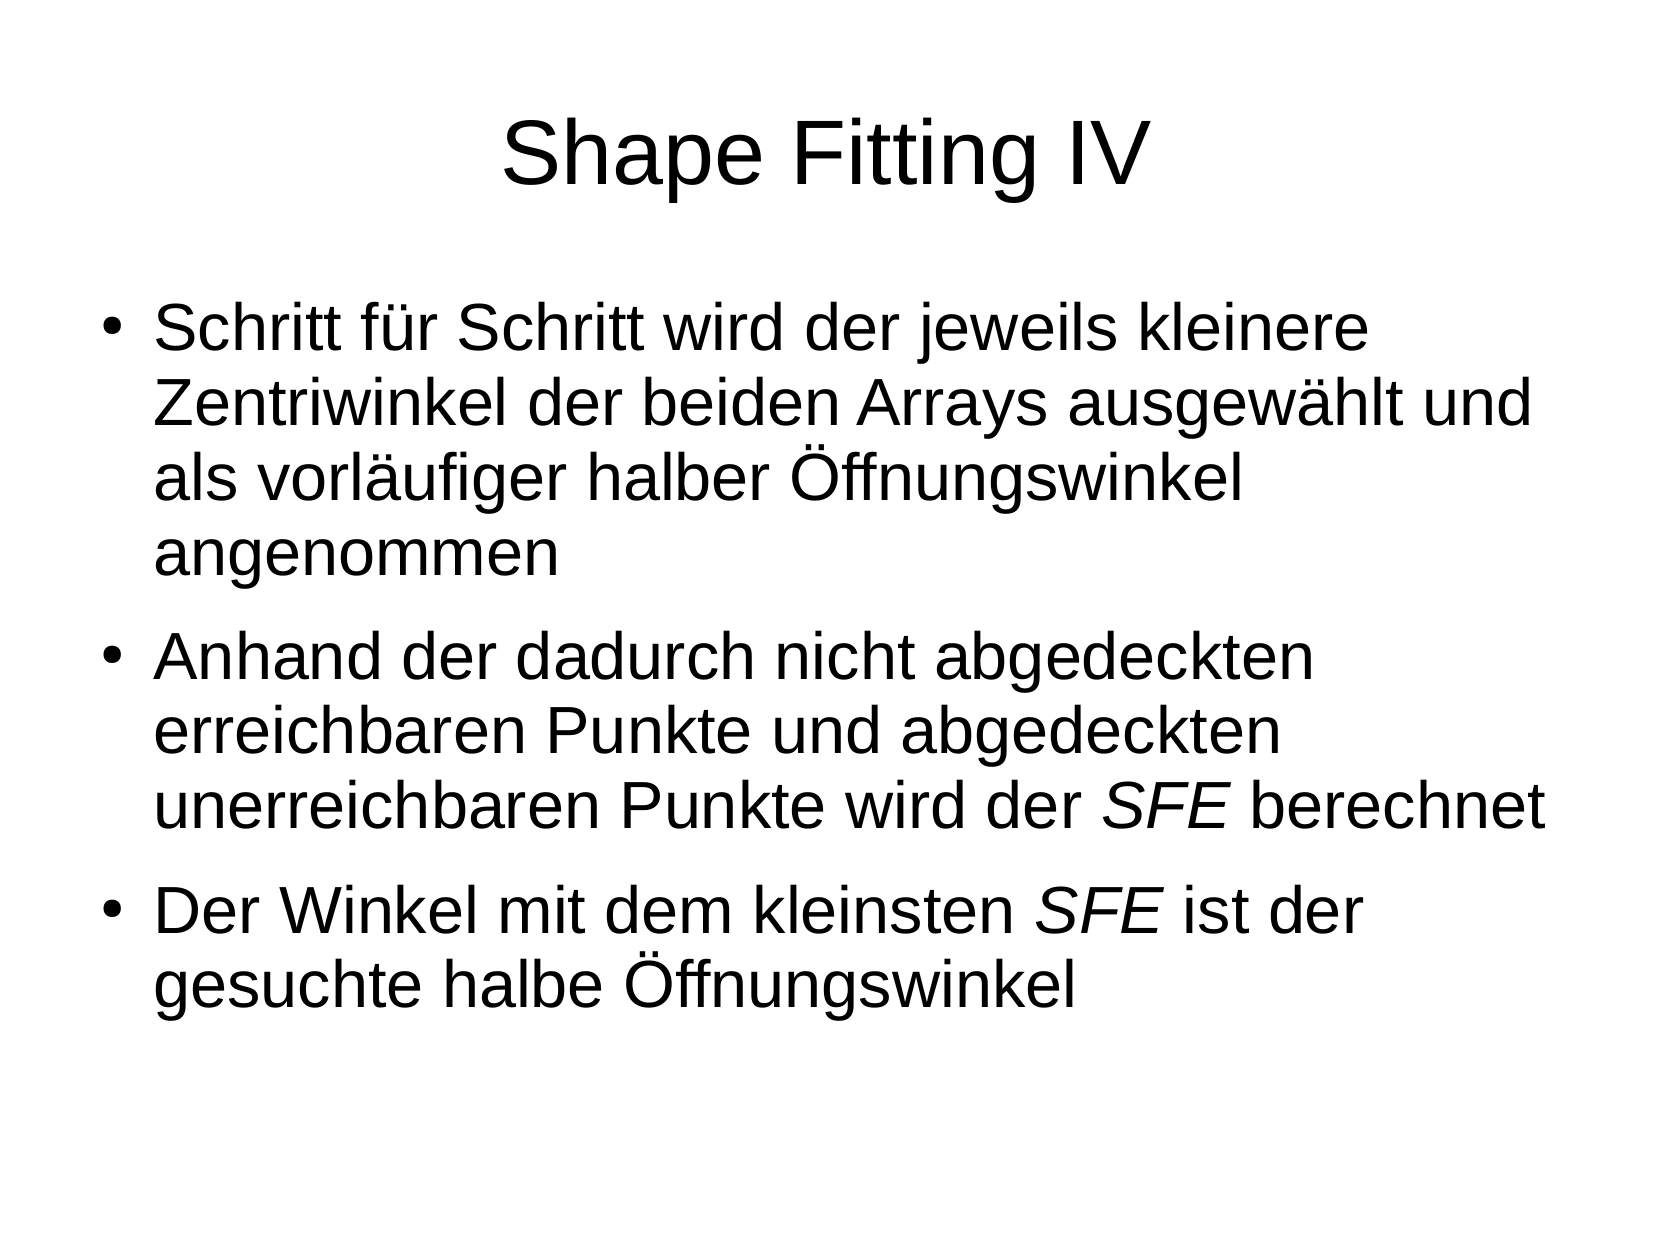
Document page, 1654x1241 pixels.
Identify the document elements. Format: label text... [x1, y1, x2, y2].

list Schritt für Schritt wird der jeweils kleinere Zentriwinkel der beiden Arrays ausgewählt und als vorläufiger halber Öffnungswinkel angenommen Anhand der dadurch nicht abgedeckten erreichbaren Punkte und abgedeckten unerreichbaren Punkte wird der SFE berechnet Der Winkel mit dem kleinsten SFE ist der gesuchte halbe Öffnungswinkel [82, 290, 1583, 1109]
title Shape Fitting IV [82, 49, 1571, 257]
